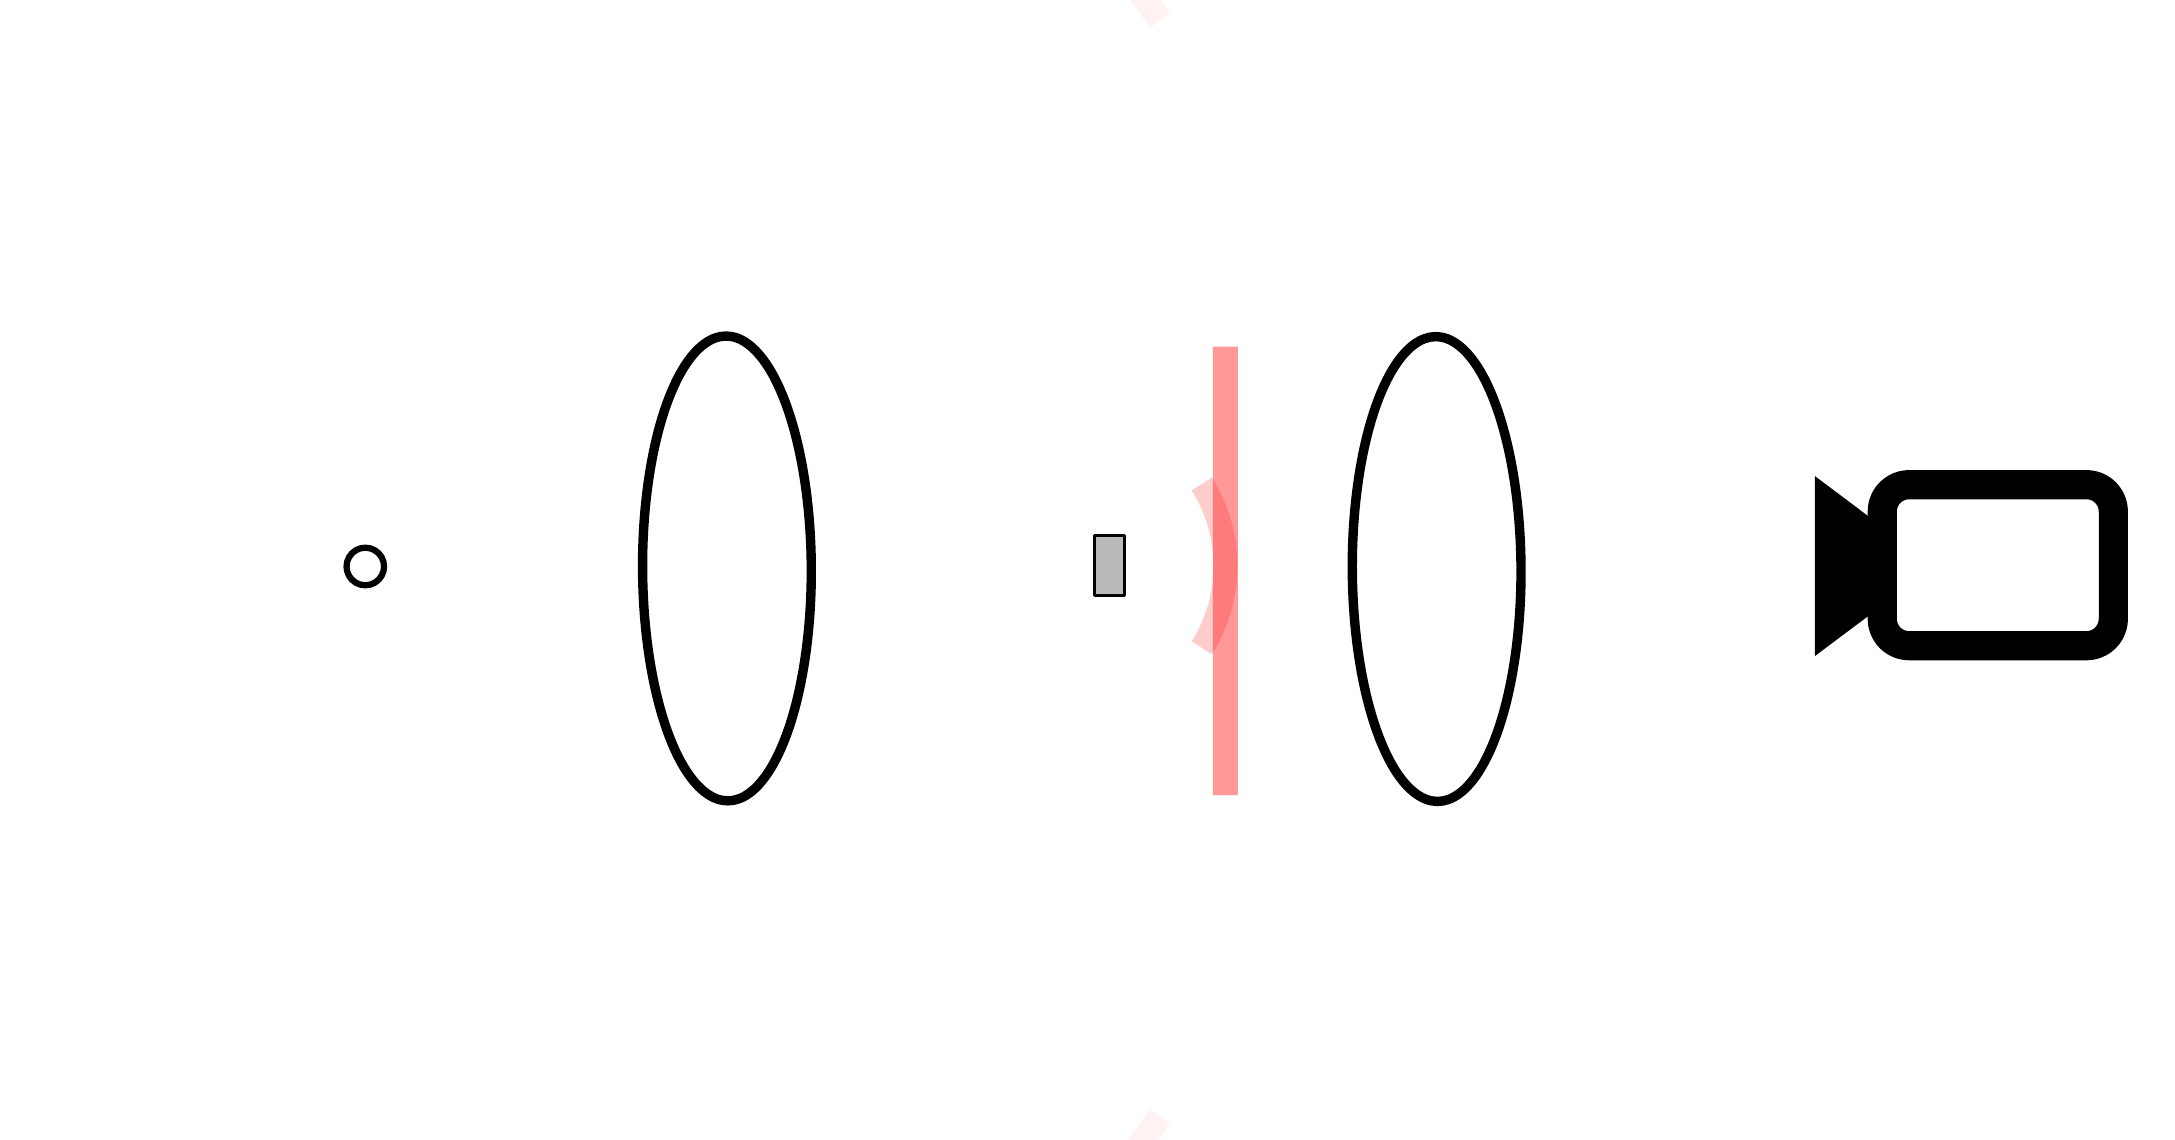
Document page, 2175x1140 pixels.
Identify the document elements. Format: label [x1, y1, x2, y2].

text_box [1882, 484, 2114, 646]
text_box [1814, 476, 1875, 657]
text_box [642, 0, 1747, 1140]
